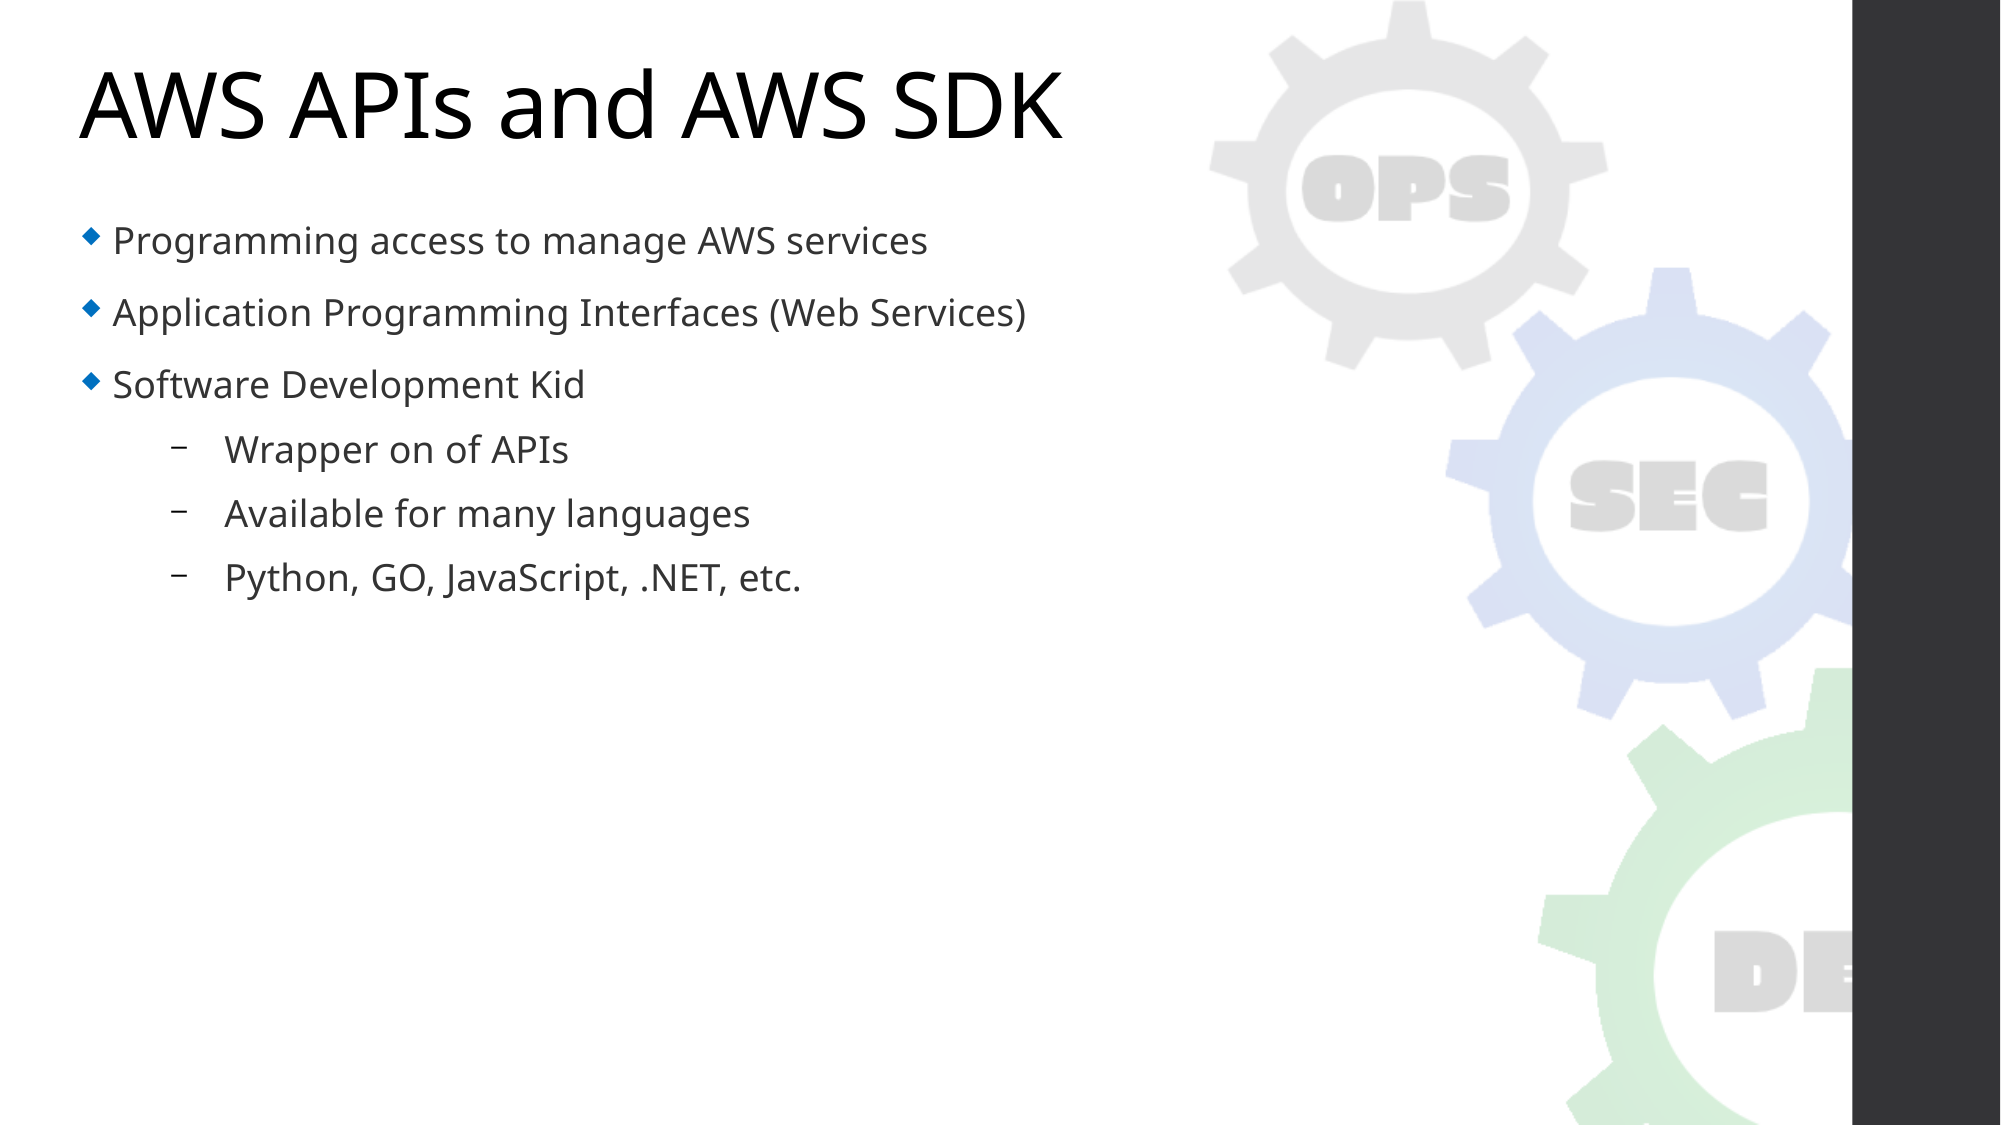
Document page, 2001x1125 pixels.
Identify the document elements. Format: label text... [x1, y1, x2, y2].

list Programming access to manage AWS services Application Programming Interfaces (Web Services) Software Development Kid Wrapper on of APIs Available for many languages Python, GO, JavaScript, .NET, etc. [67, 212, 1801, 1088]
title AWS APIs and AWS SDK [64, 33, 1797, 166]
